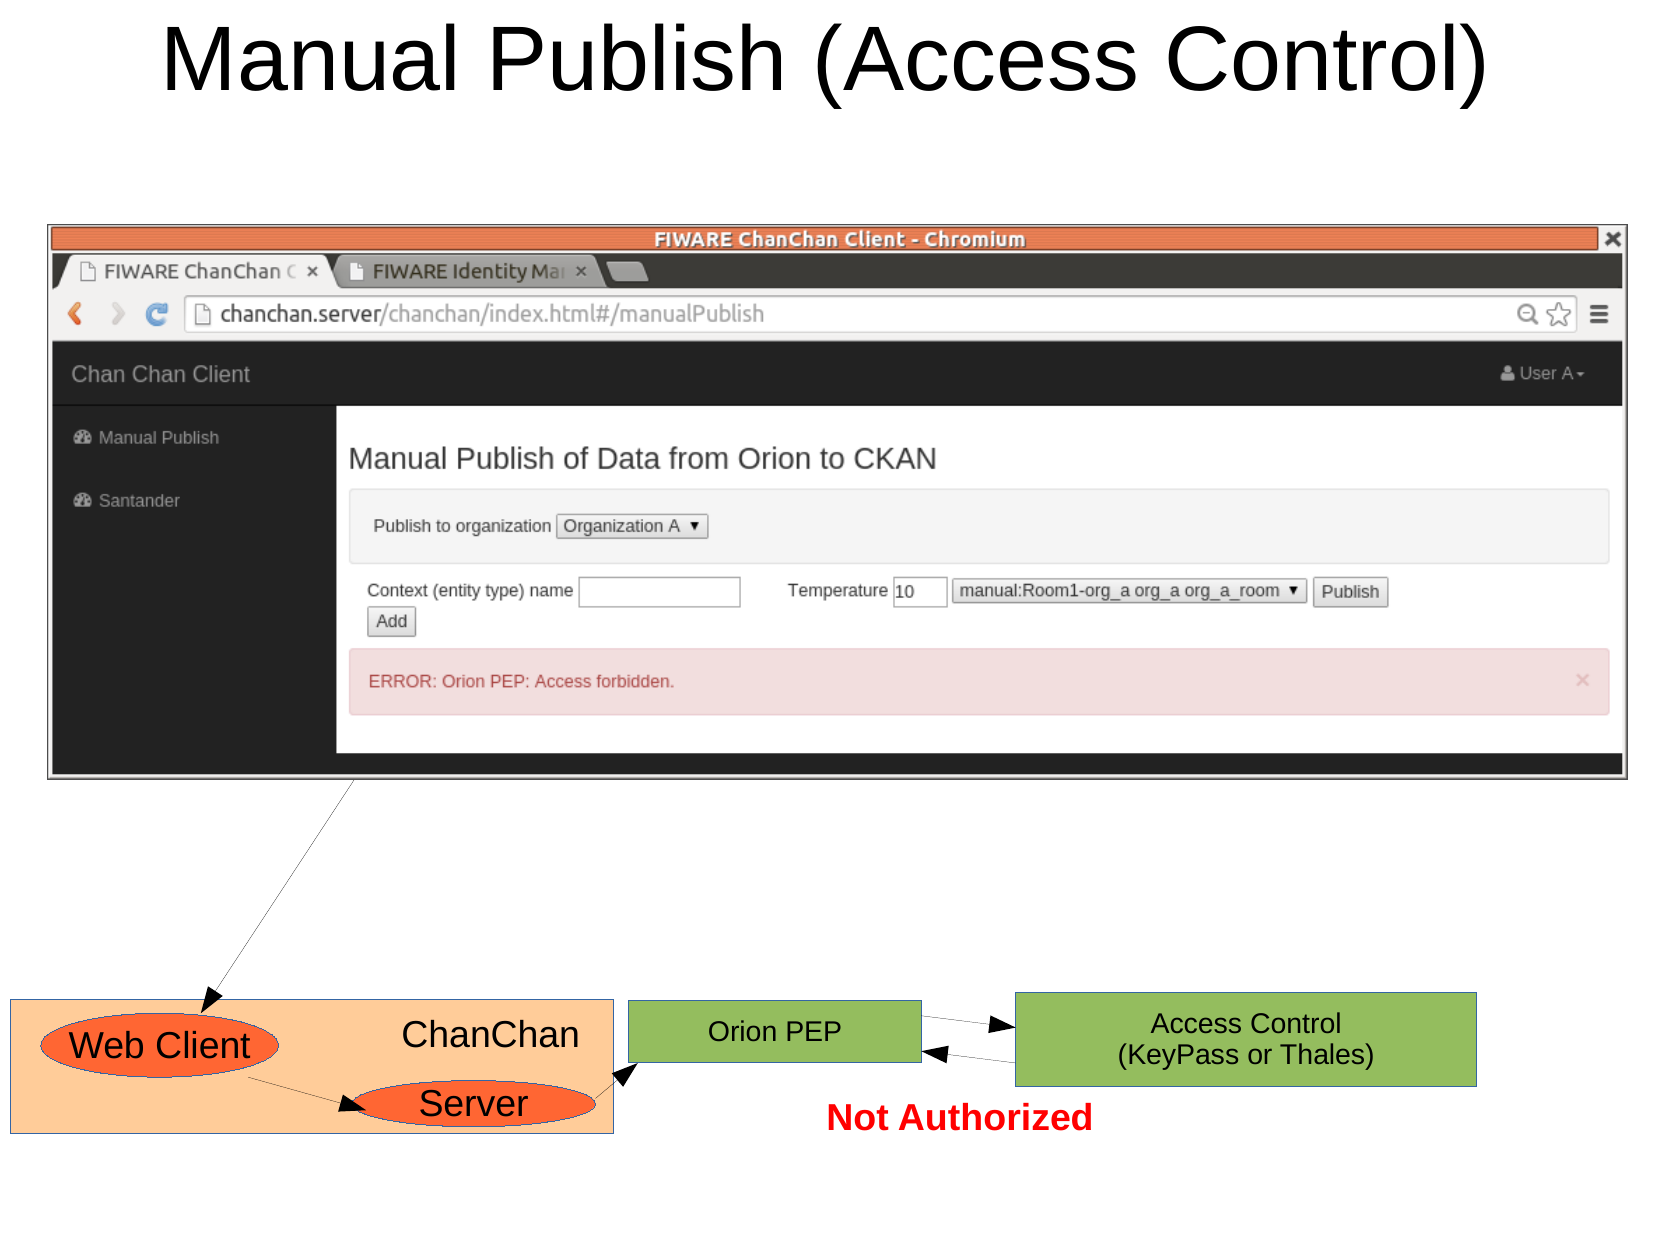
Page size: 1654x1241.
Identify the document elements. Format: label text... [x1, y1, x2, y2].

text_box [10, 999, 614, 1134]
text_box Server [353, 1080, 596, 1127]
text_box Web Client [40, 1013, 279, 1078]
text_box Orion PEP [628, 1000, 922, 1063]
picture [47, 224, 1628, 780]
text_box ChanChan [386, 1006, 602, 1064]
text_box Not Authorized [811, 1088, 1109, 1146]
text_box Access Control (KeyPass or Thales) [1015, 992, 1477, 1087]
title Manual Publish (Access Control) [82, 7, 1571, 111]
